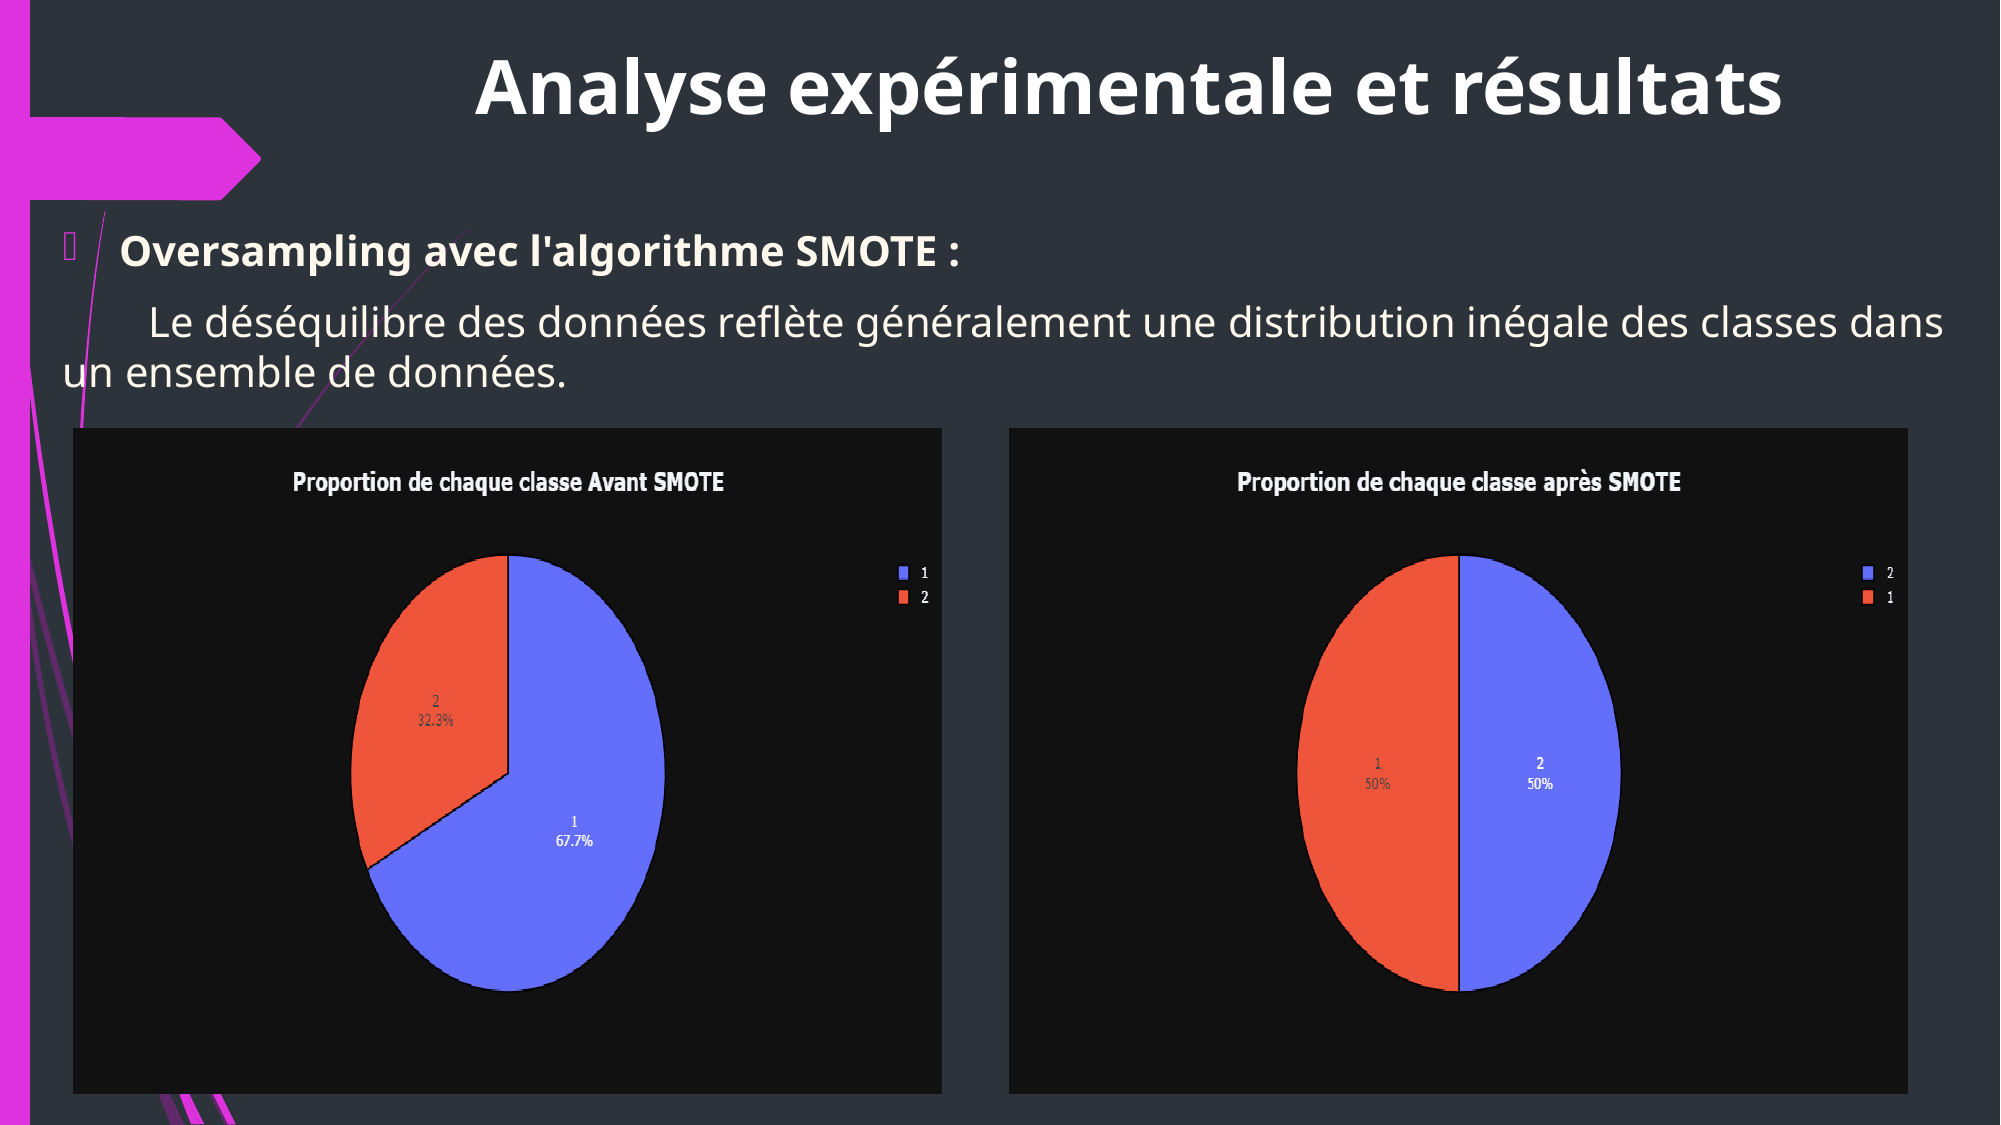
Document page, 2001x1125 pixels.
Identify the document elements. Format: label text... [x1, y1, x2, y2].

picture [73, 428, 942, 1094]
list Oversampling avec l'algorithme SMOTE : Le déséquilibre des données reflète généralement une distribution inégale des classes dans un ensemble de données. [47, 217, 1979, 1094]
picture [1009, 428, 1908, 1094]
title Analyse expérimentale et résultats [399, 31, 1862, 156]
